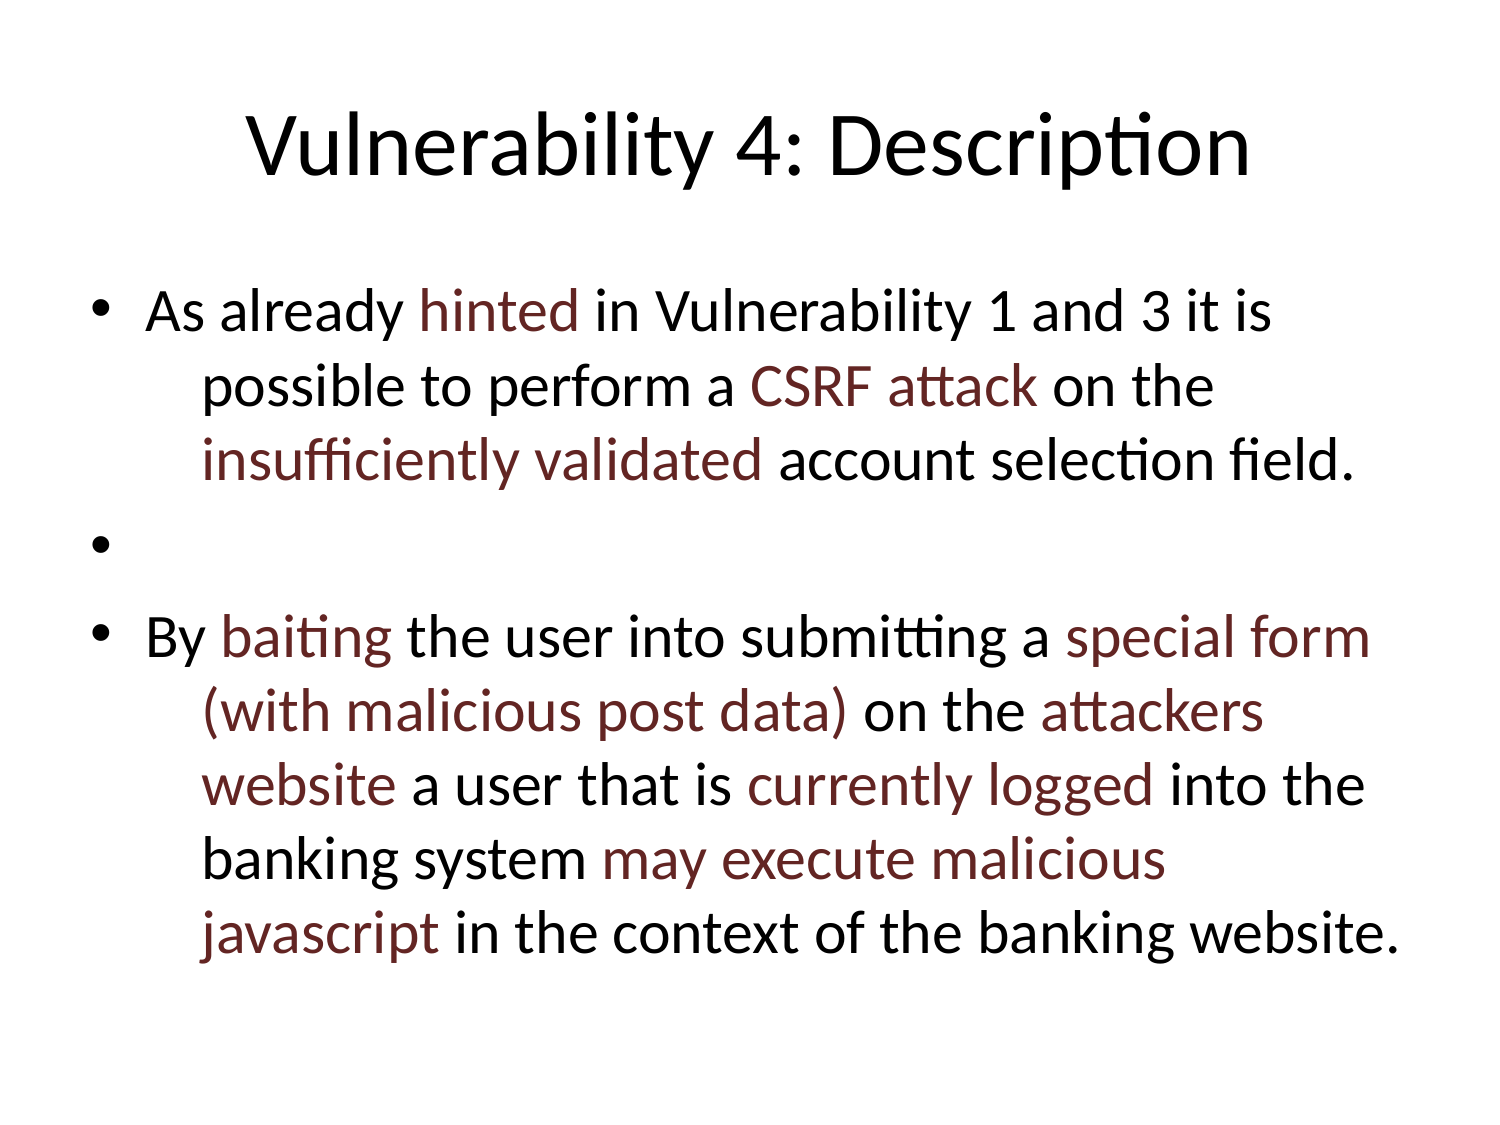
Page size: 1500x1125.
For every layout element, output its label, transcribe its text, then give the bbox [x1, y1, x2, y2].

list As already hinted in Vulnerability 1 and 3 it is possible to perform a CSRF attack on the insufficiently validated account selection field. By baiting the user into submitting a special form (with malicious post data) on the attackers website a user that is currently logged into the banking system may execute malicious javascript in the context of the banking website. [75, 262, 1426, 1005]
title Vulnerability 4: Description [75, 45, 1426, 233]
